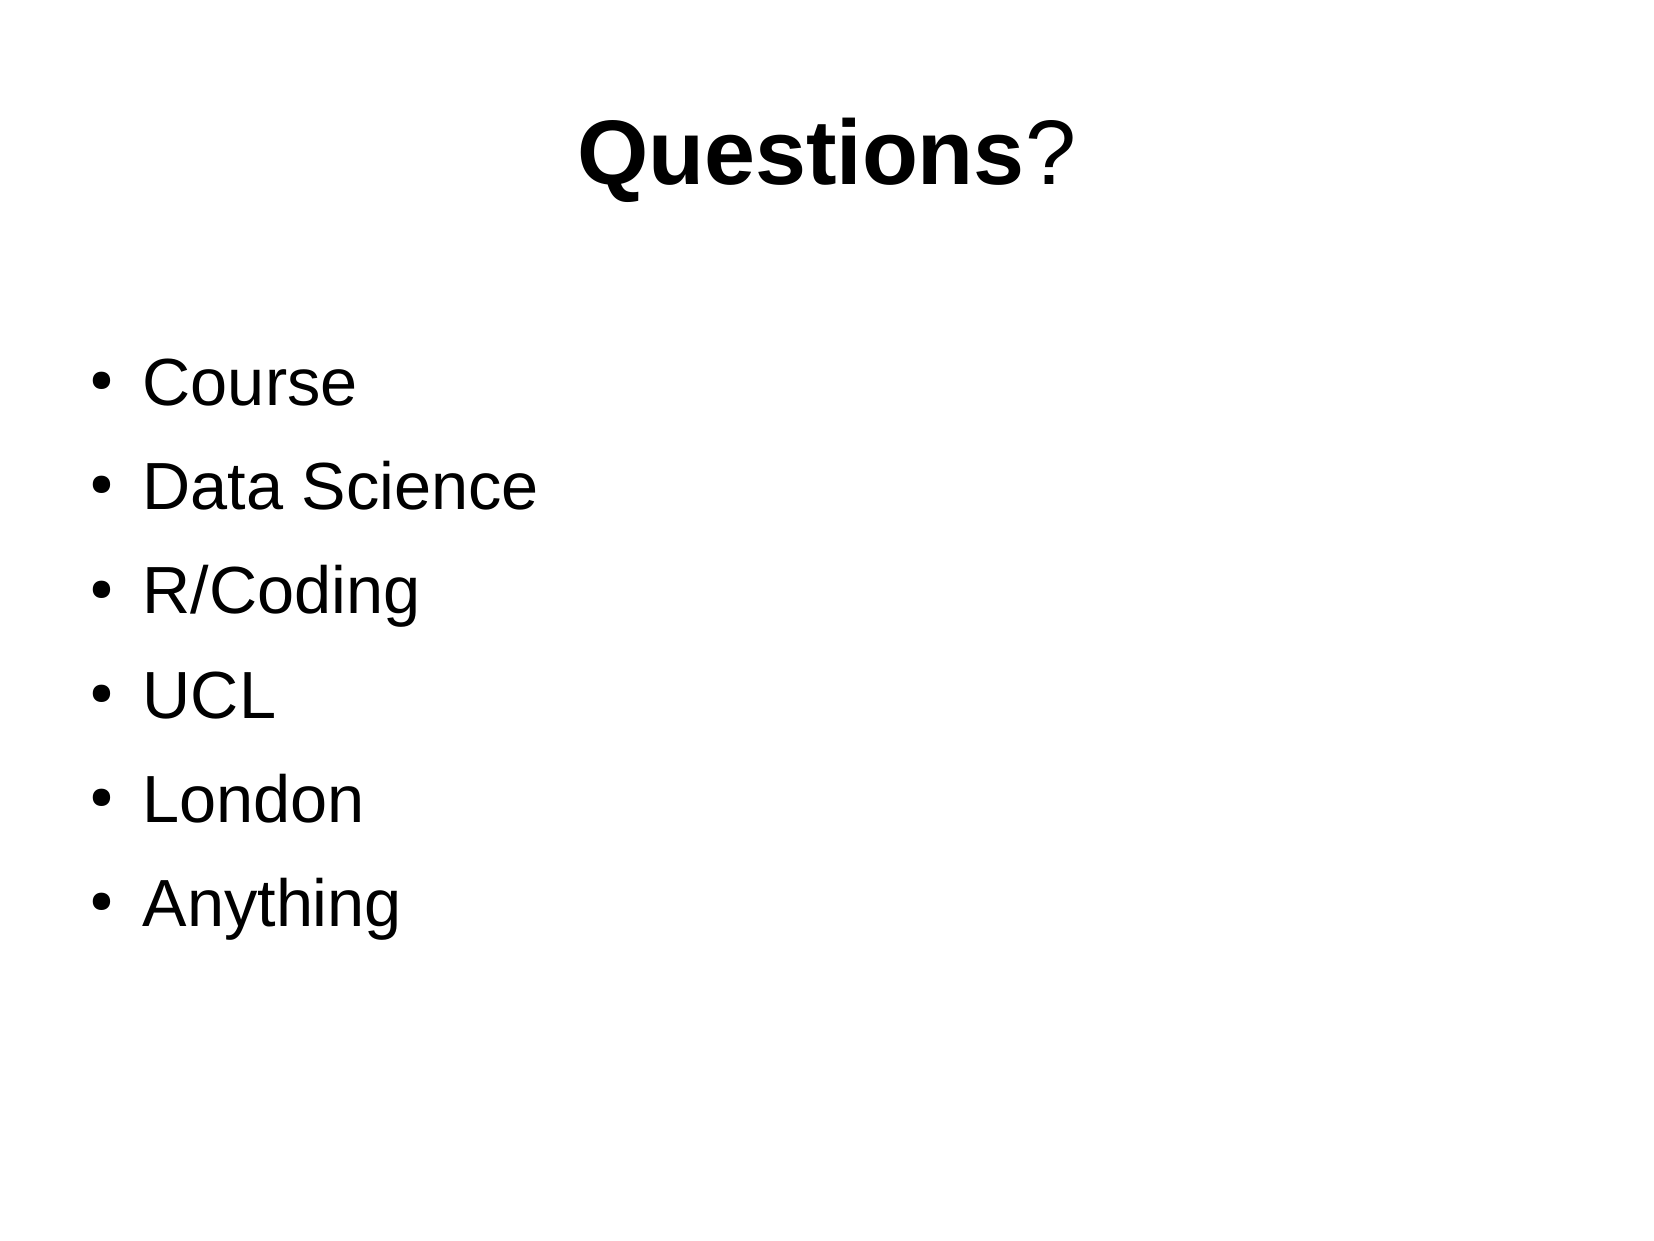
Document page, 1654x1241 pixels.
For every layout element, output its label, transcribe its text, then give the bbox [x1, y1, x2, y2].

title Questions? [82, 49, 1571, 257]
list Course Data Science R/Coding UCL London Anything [71, 345, 1561, 1065]
